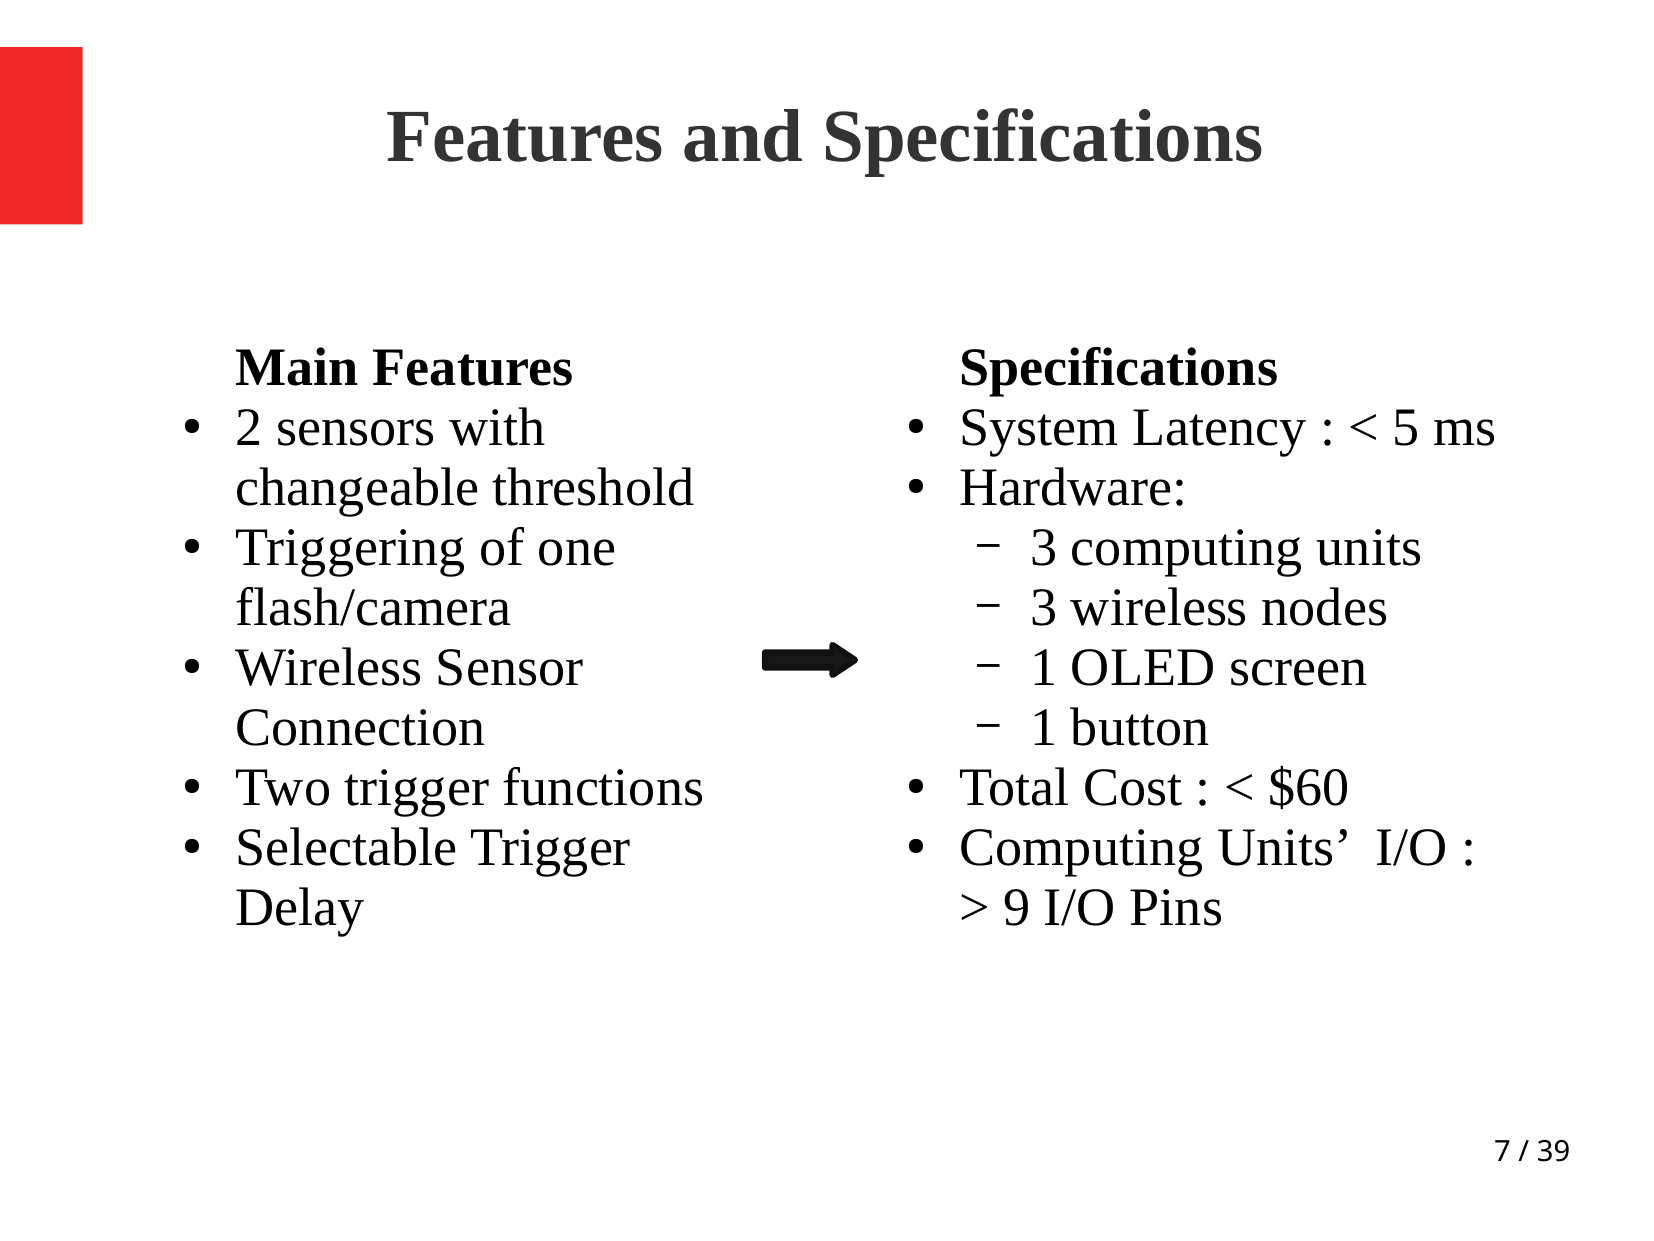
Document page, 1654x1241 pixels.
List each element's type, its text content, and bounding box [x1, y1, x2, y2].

text_box Specifications System Latency : < 5 ms Hardware: 3 computing units 3 wireless nodes 1 OLED screen 1 button Total Cost : < $60 Computing Units’ I/O : > 9 I/O Pins [873, 300, 1531, 1080]
text_box Main Features 2 sensors with changeable threshold Triggering of one flash/camera Wireless Sensor Connection Two trigger functions Selectable Trigger Delay [150, 300, 751, 994]
text_box [765, 644, 856, 676]
title Features and Specifications [150, 46, 1501, 226]
